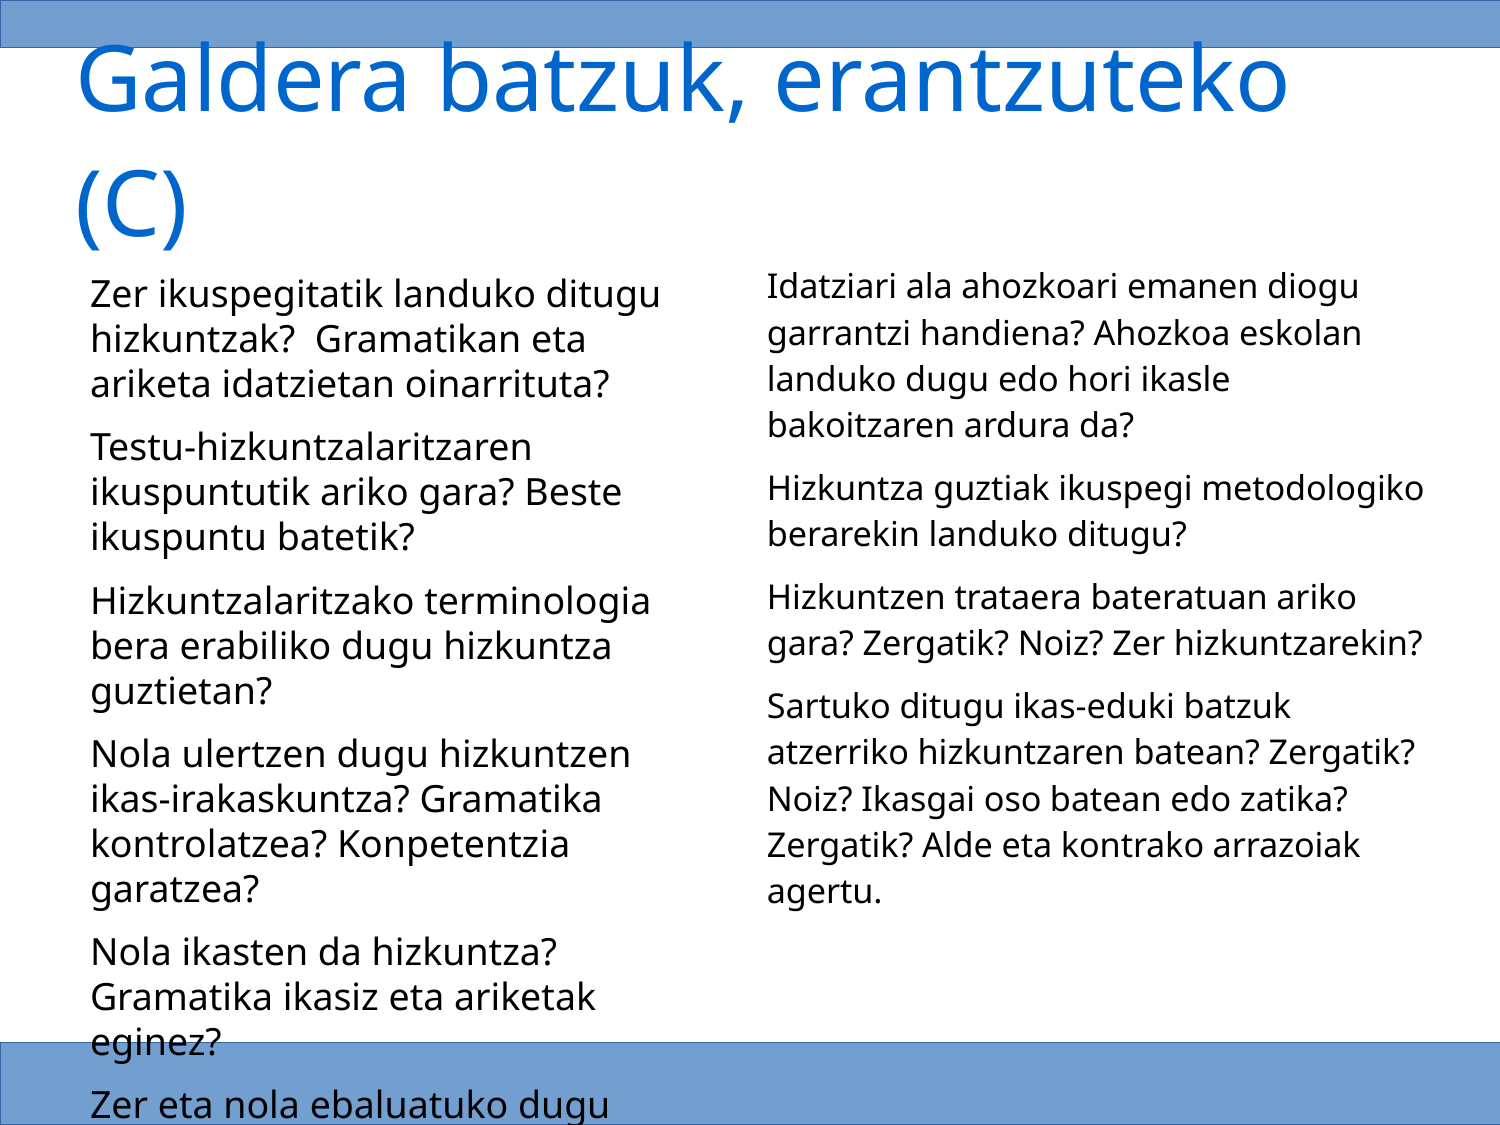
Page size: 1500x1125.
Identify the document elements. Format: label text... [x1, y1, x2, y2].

list Zer ikuspegitatik landuko ditugu hizkuntzak? Gramatikan eta ariketa idatzietan oinarrituta? Testu-hizkuntzalaritzaren ikuspuntutik ariko gara? Beste ikuspuntu batetik? Hizkuntzalaritzako terminologia bera erabiliko dugu hizkuntza guztietan? Nola ulertzen dugu hizkuntzen ikas-irakaskuntza? Gramatika kontrolatzea? Konpetentzia garatzea? Nola ikasten da hizkuntza? Gramatika ikasiz eta ariketak eginez? Zer eta nola ebaluatuko dugu ikaslearen maila hizkuntza-komunikaziorako konpetentzian? [75, 262, 734, 1005]
title Galdera batzuk, erantzuteko (C) [75, 45, 1425, 233]
list Idatziari ala ahozkoari emanen diogu garrantzi handiena? Ahozkoa eskolan landuko dugu edo hori ikasle bakoitzaren ardura da? Hizkuntza guztiak ikuspegi metodologiko berarekin landuko ditugu? Hizkuntzen trataera bateratuan ariko gara? Zergatik? Noiz? Zer hizkuntzarekin? Sartuko ditugu ikas-eduki batzuk atzerriko hizkuntzaren batean? Zergatik? Noiz? Ikasgai oso batean edo zatika? Zergatik? Alde eta kontrako arrazoiak agertu. [766, 262, 1426, 1005]
